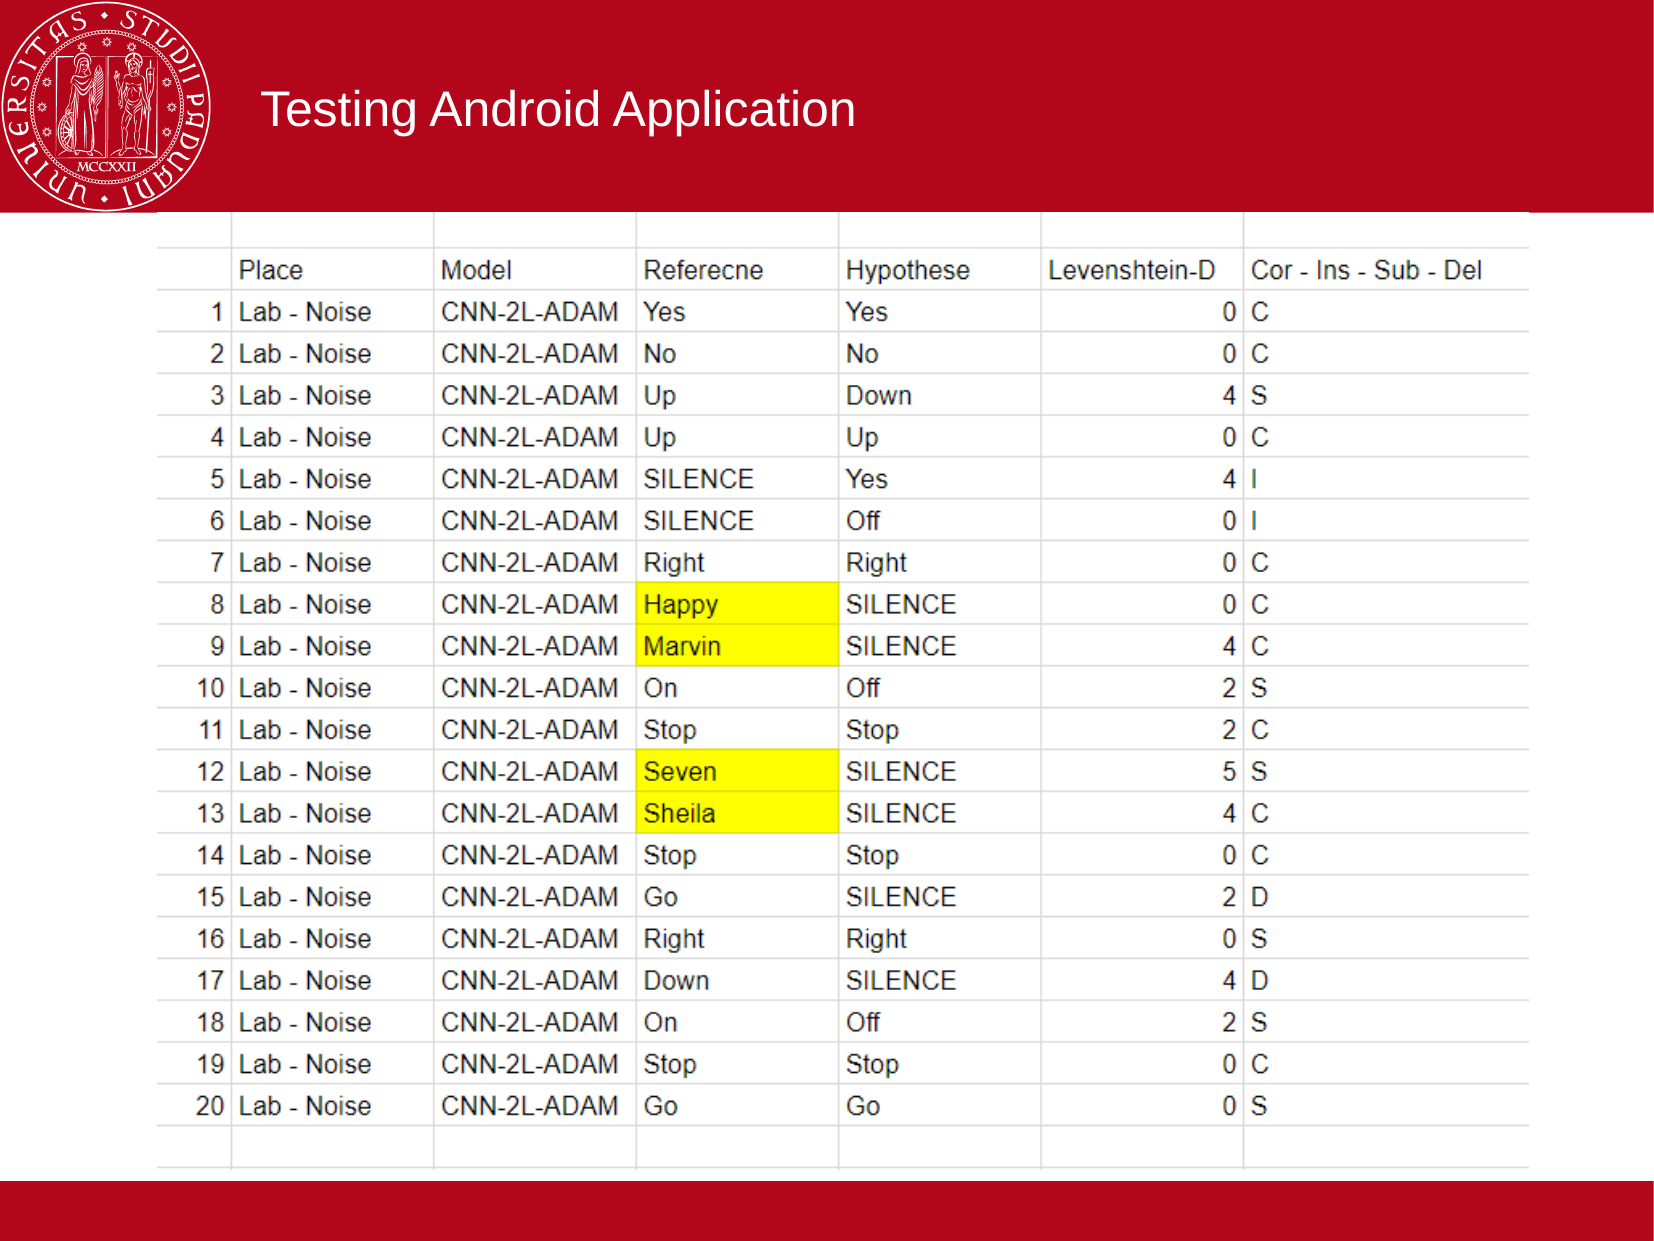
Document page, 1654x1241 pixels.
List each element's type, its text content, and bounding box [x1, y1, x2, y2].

title Testing Android Application [259, 0, 1619, 213]
picture [157, 212, 1529, 1170]
